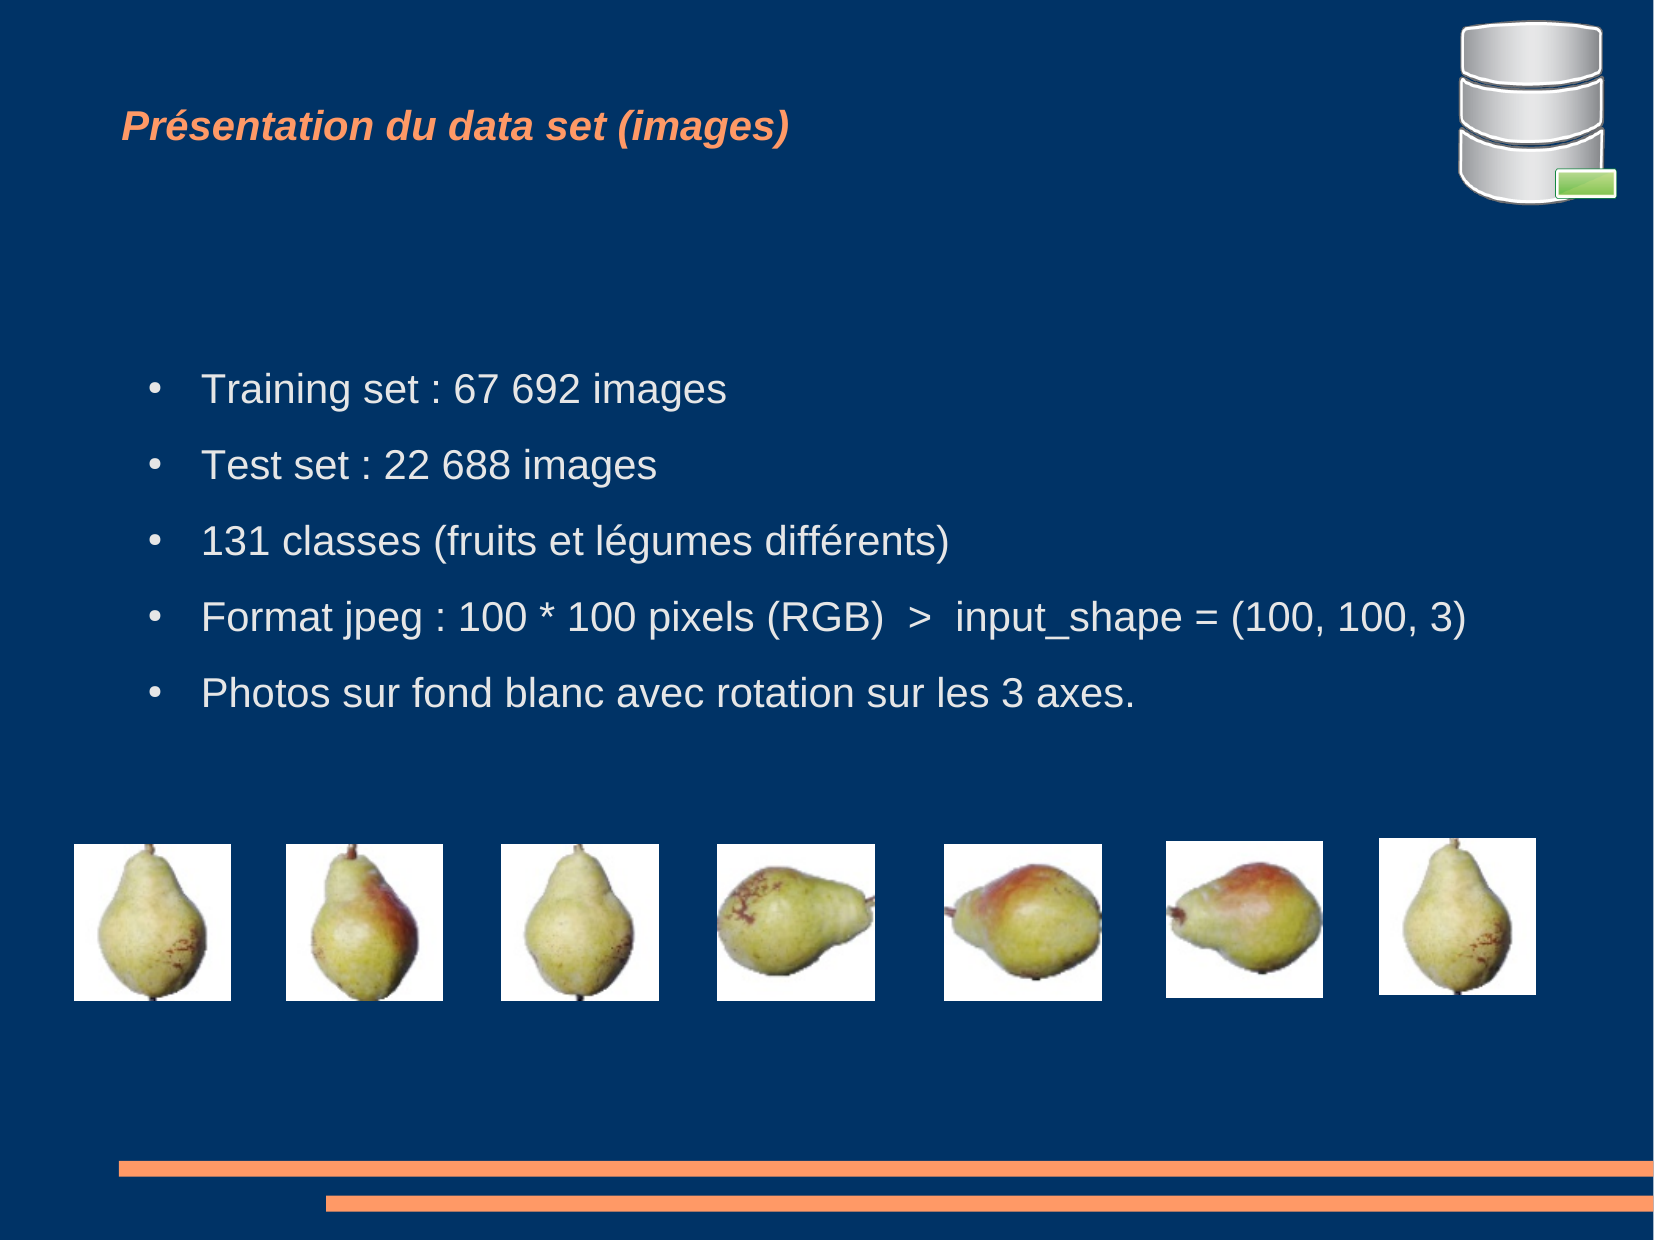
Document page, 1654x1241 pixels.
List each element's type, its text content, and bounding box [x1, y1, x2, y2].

picture [717, 844, 875, 1001]
picture [1379, 838, 1536, 995]
picture [286, 844, 443, 1001]
picture [501, 844, 659, 1001]
title Présentation du data set (images) [121, 22, 1534, 230]
picture [1458, 20, 1628, 213]
picture [74, 844, 231, 1001]
picture [944, 844, 1102, 1001]
list Training set : 67 692 images Test set : 22 688 images 131 classes (fruits et légumes différents) Format jpeg : 100 * 100 pixels (RGB) > input_shape = (100, 100, 3) Photos sur fond blanc avec rotation sur les 3 axes. [129, 366, 1589, 827]
picture [1166, 841, 1323, 999]
